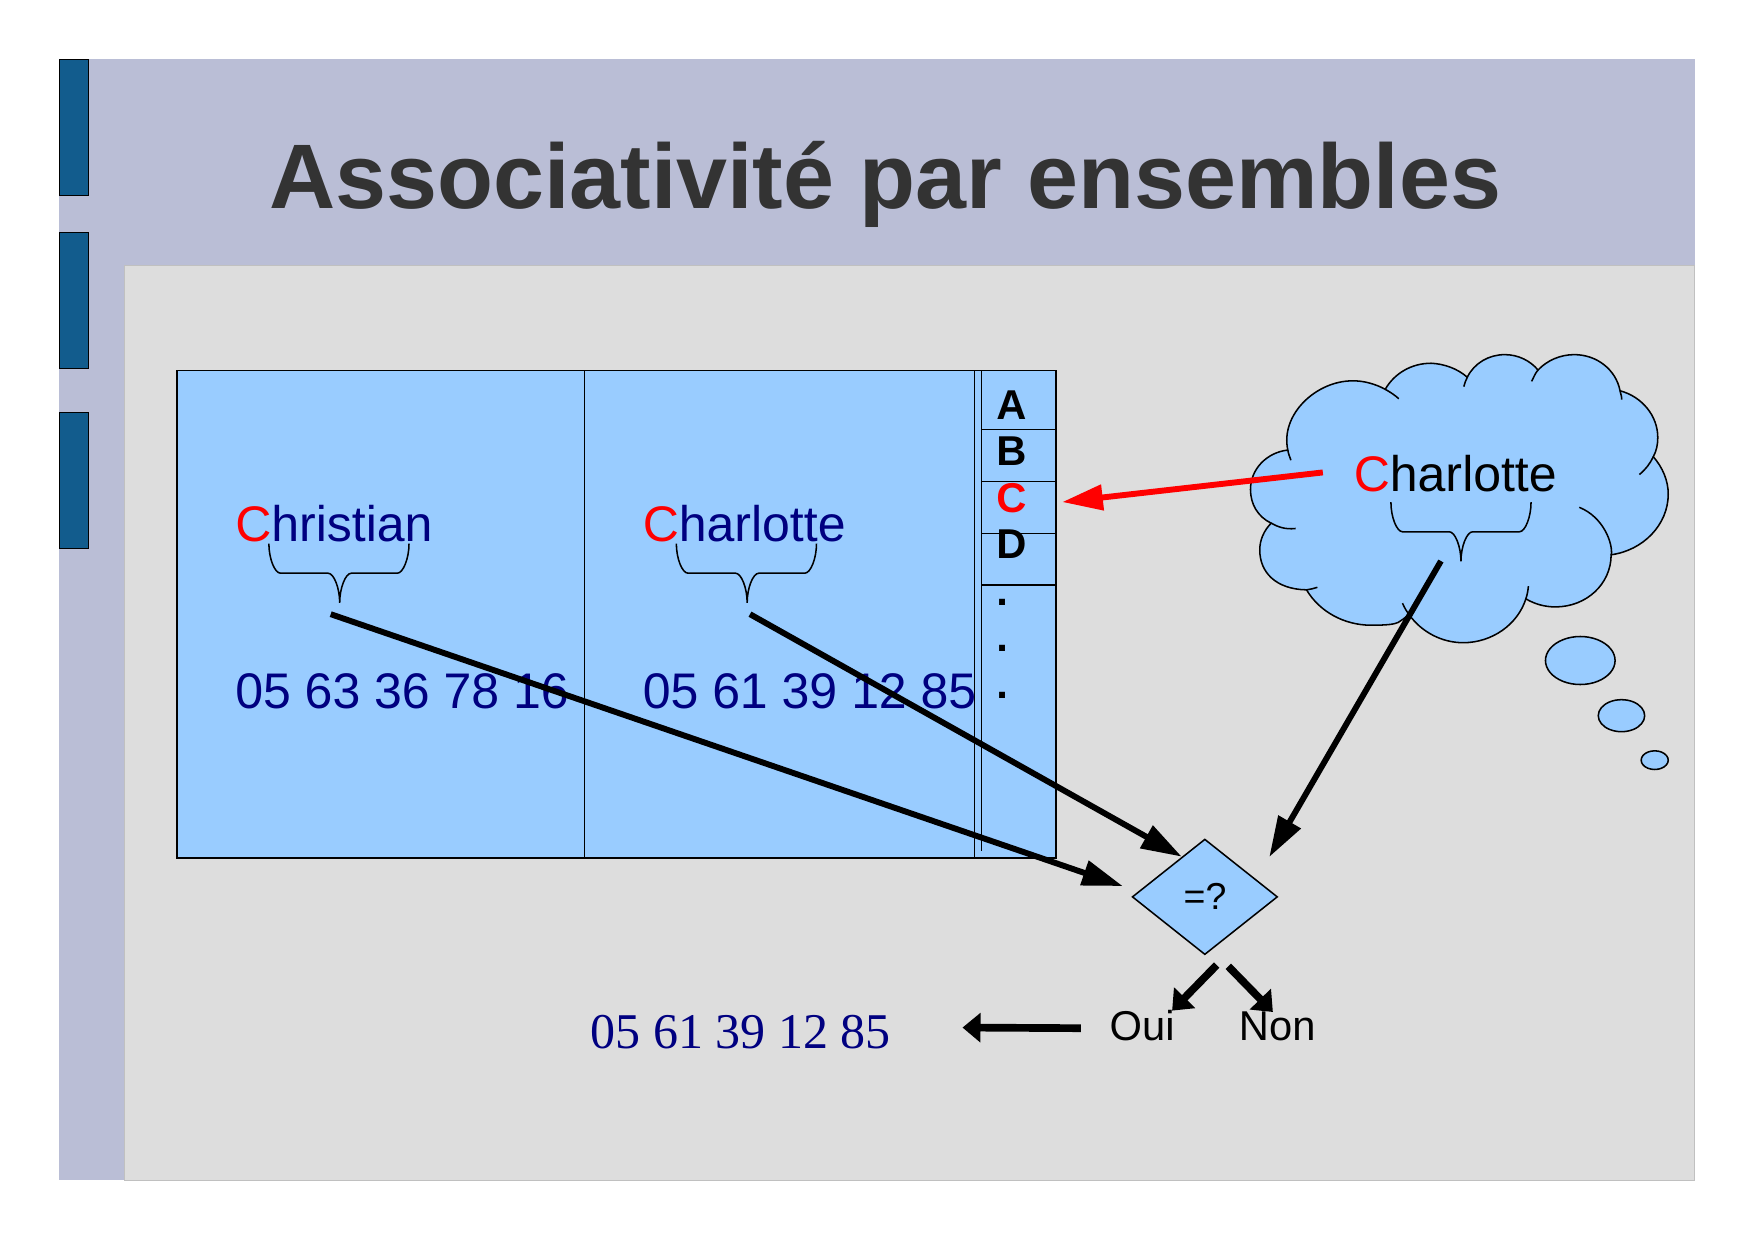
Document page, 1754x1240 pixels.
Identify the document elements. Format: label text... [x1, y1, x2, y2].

text_box Non [1224, 994, 1331, 1057]
text_box Charlotte 05 61 39 12 85 [982, 586, 992, 728]
text_box Oui [1094, 994, 1224, 1057]
text_box A B C D . . . [992, 586, 1042, 715]
text_box A B C D . . . [982, 430, 1042, 481]
text_box Charlotte [1339, 438, 1572, 510]
text_box [975, 728, 981, 739]
title Associativité par ensembles [118, 88, 1654, 266]
text_box Charlotte 05 61 39 12 85 [628, 488, 981, 728]
text_box [961, 728, 974, 736]
text_box [1598, 699, 1645, 732]
text_box A B C D . . . [982, 482, 1042, 533]
text_box Charlotte 05 61 39 12 85 [982, 534, 992, 584]
text_box [675, 728, 974, 831]
text_box A B C D . . . [992, 534, 1042, 584]
text_box [975, 745, 981, 833]
text_box [1545, 636, 1616, 685]
text_box [1641, 750, 1669, 770]
text_box [982, 586, 1056, 782]
text_box [982, 370, 1056, 584]
text_box 05 61 39 12 85 [590, 1003, 945, 1061]
text_box [975, 839, 1028, 858]
text_box Christian 05 63 36 78 16 [220, 488, 584, 728]
text_box A B C D . . . [982, 373, 1042, 429]
text_box [1250, 354, 1669, 643]
text_box [177, 370, 981, 858]
text_box =? [1132, 839, 1278, 955]
text_box [982, 749, 1056, 858]
